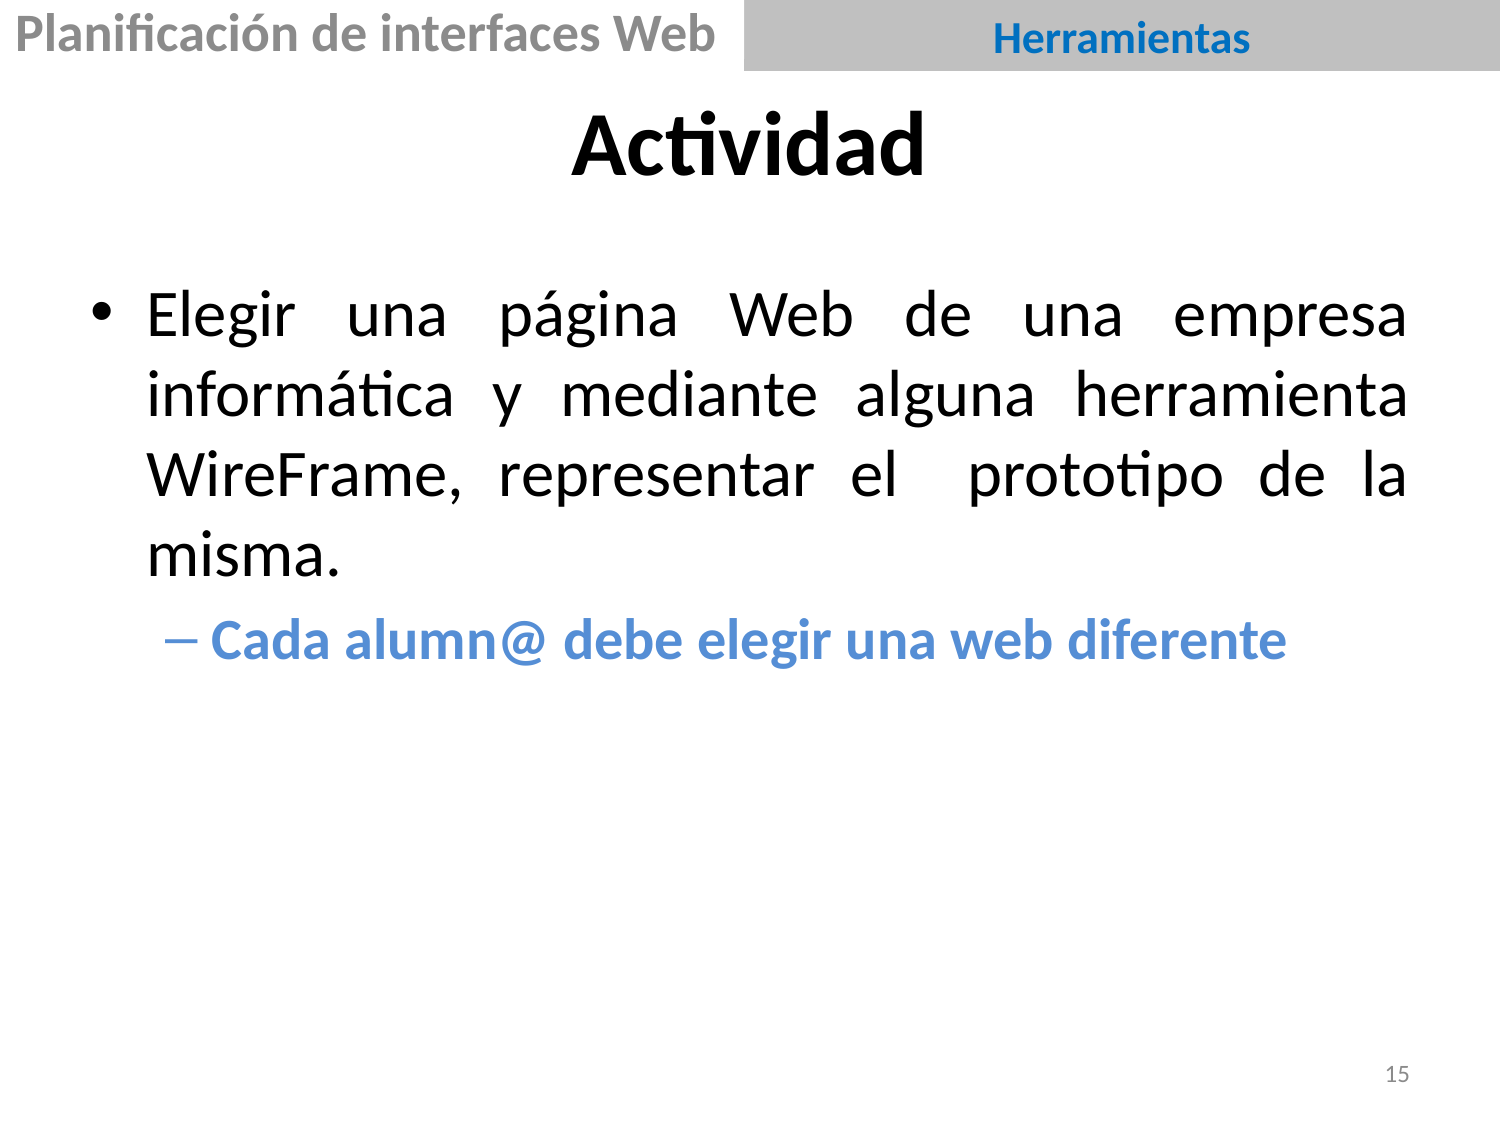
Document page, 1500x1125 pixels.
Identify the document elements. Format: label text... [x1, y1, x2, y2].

title Actividad [75, 60, 1425, 233]
slide_number <número> [1074, 1042, 1425, 1103]
title Planificación de interfaces Web [0, 0, 745, 60]
list Elegir una página Web de una empresa informática y mediante alguna herramienta WireFrame, representar el prototipo de la misma. Cada alumn@ debe elegir una web diferente [75, 262, 1425, 1005]
title Herramientas [744, 0, 1500, 71]
